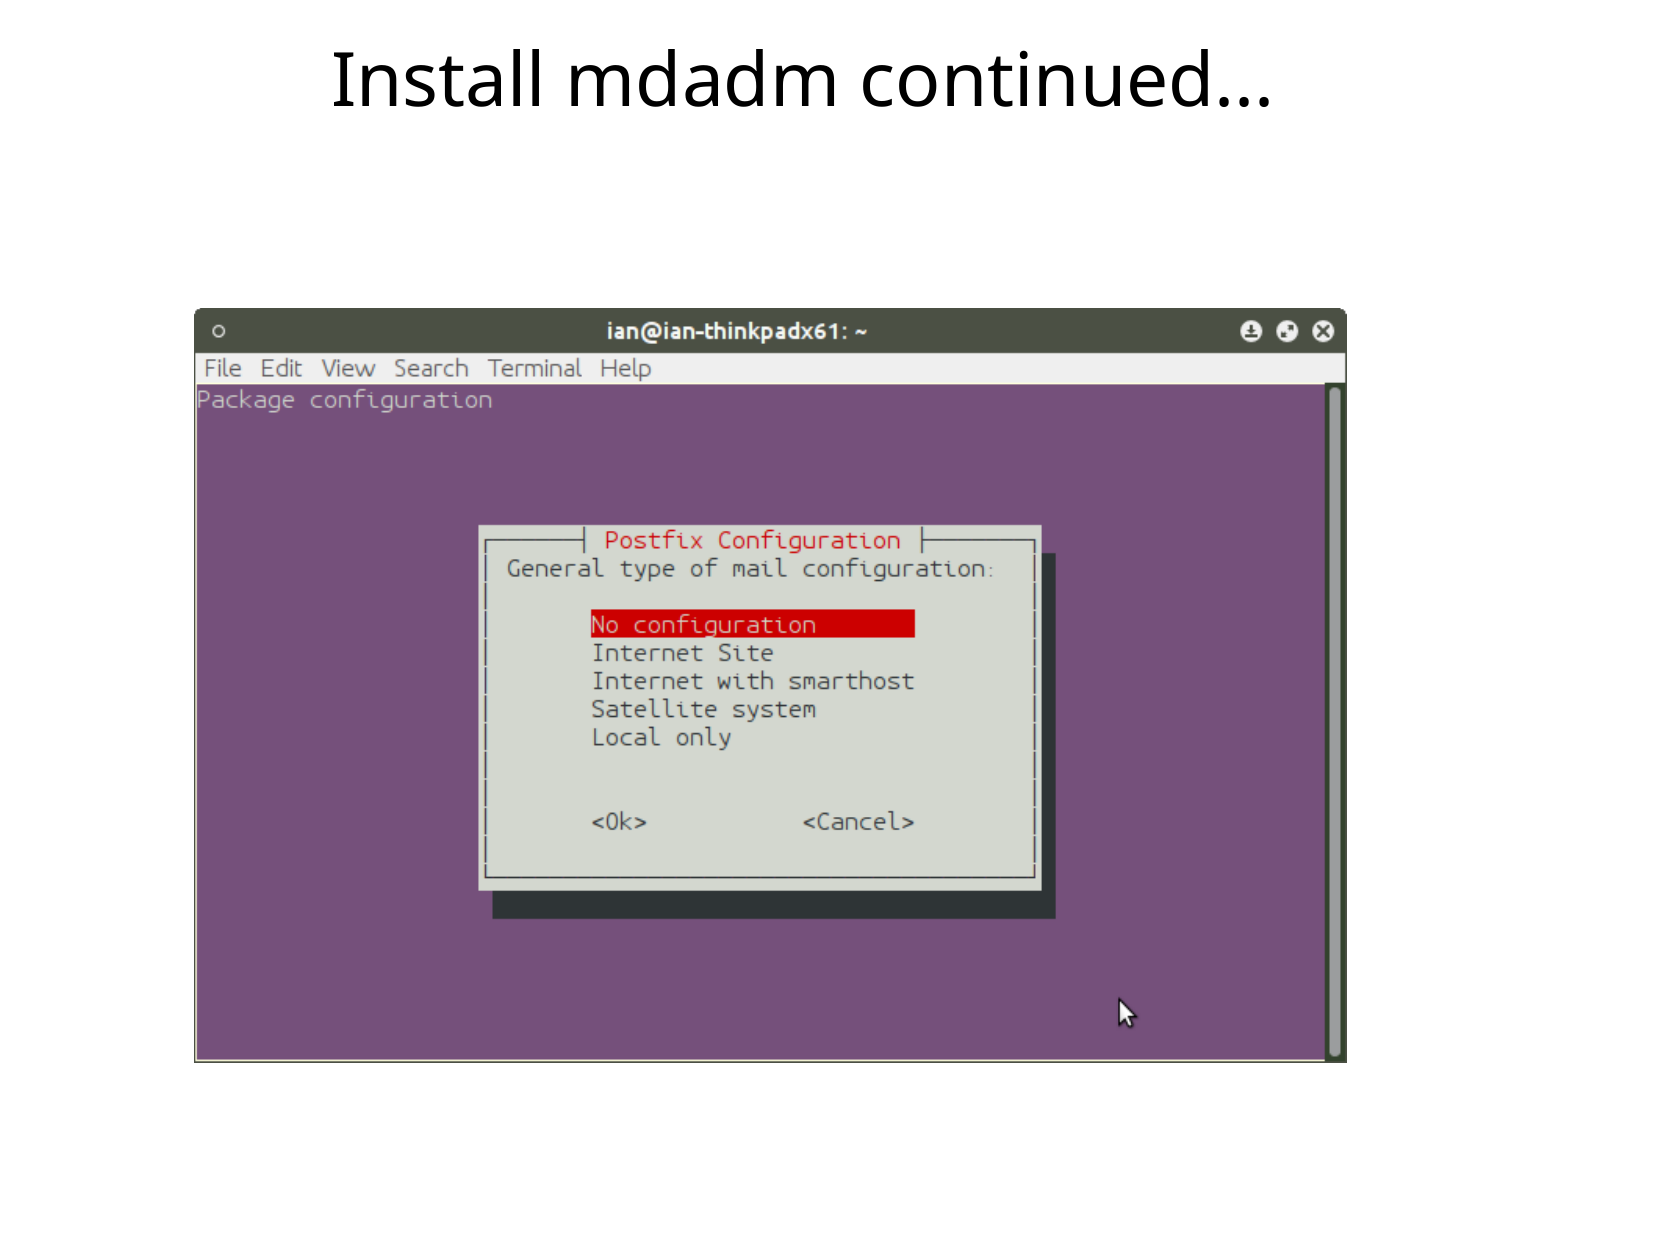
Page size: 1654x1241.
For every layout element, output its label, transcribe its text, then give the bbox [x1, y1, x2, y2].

picture [194, 308, 1347, 1063]
title Install mdadm continued... [59, 36, 1548, 119]
